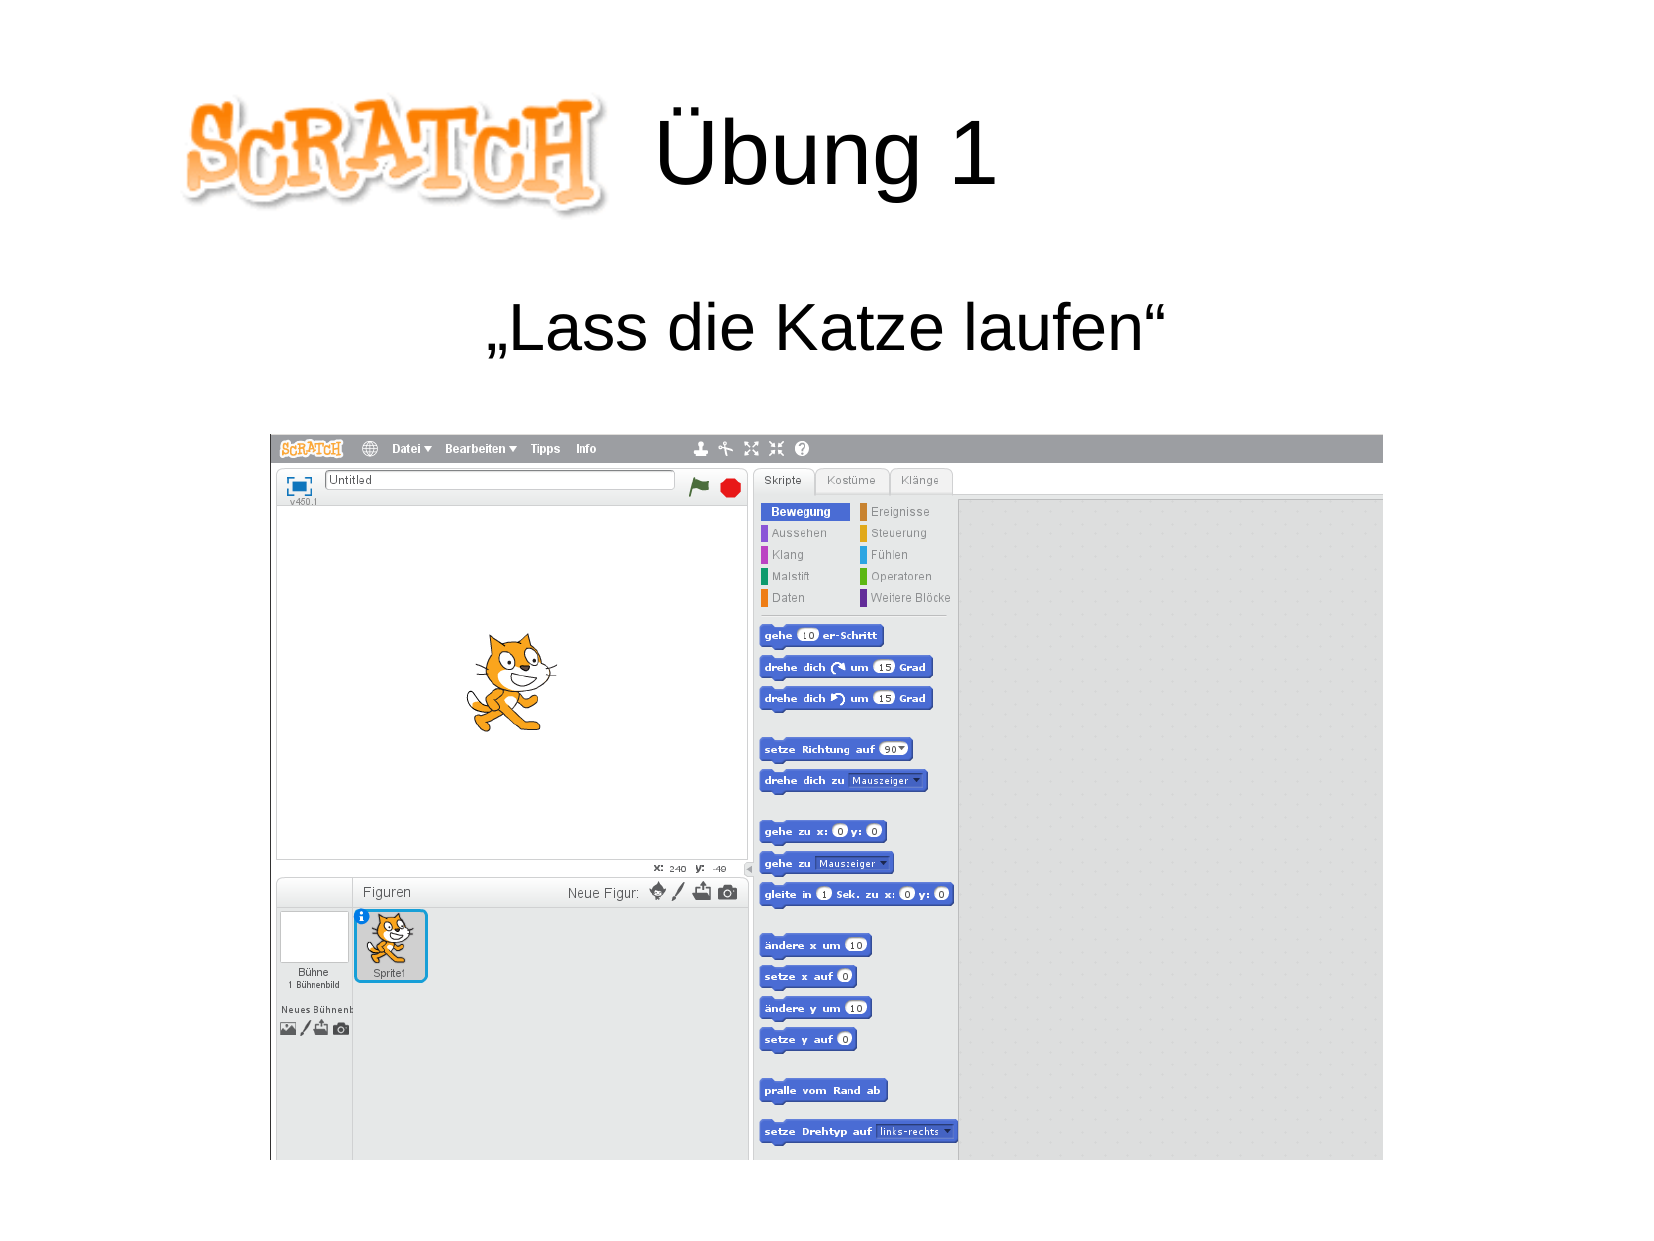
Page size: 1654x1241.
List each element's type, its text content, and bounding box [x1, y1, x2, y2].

picture [177, 89, 616, 222]
picture [270, 434, 1383, 1160]
subtitle „Lass die Katze laufen“ [82, 290, 1571, 1010]
title Übung 1 [82, 49, 1571, 257]
